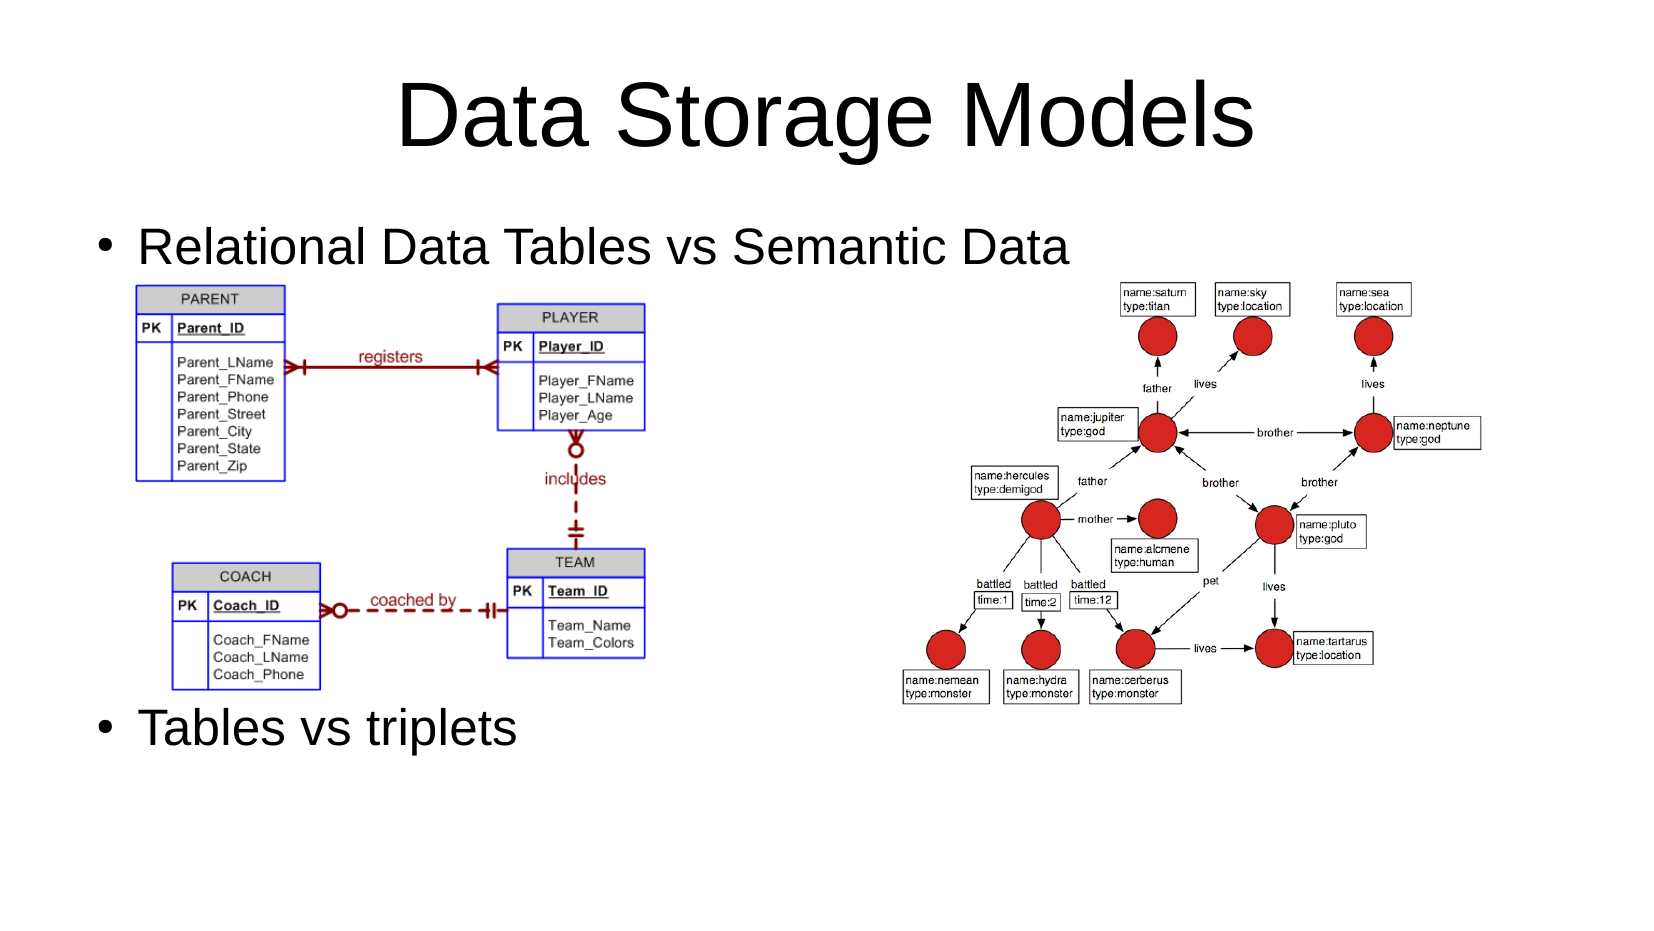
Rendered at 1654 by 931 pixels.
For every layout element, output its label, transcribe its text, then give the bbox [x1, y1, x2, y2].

picture [135, 284, 646, 691]
picture [900, 280, 1482, 706]
title Data Storage Models [82, 37, 1571, 193]
list Relational Data Tables vs Semantic Data Tables vs triplets [82, 217, 1571, 758]
